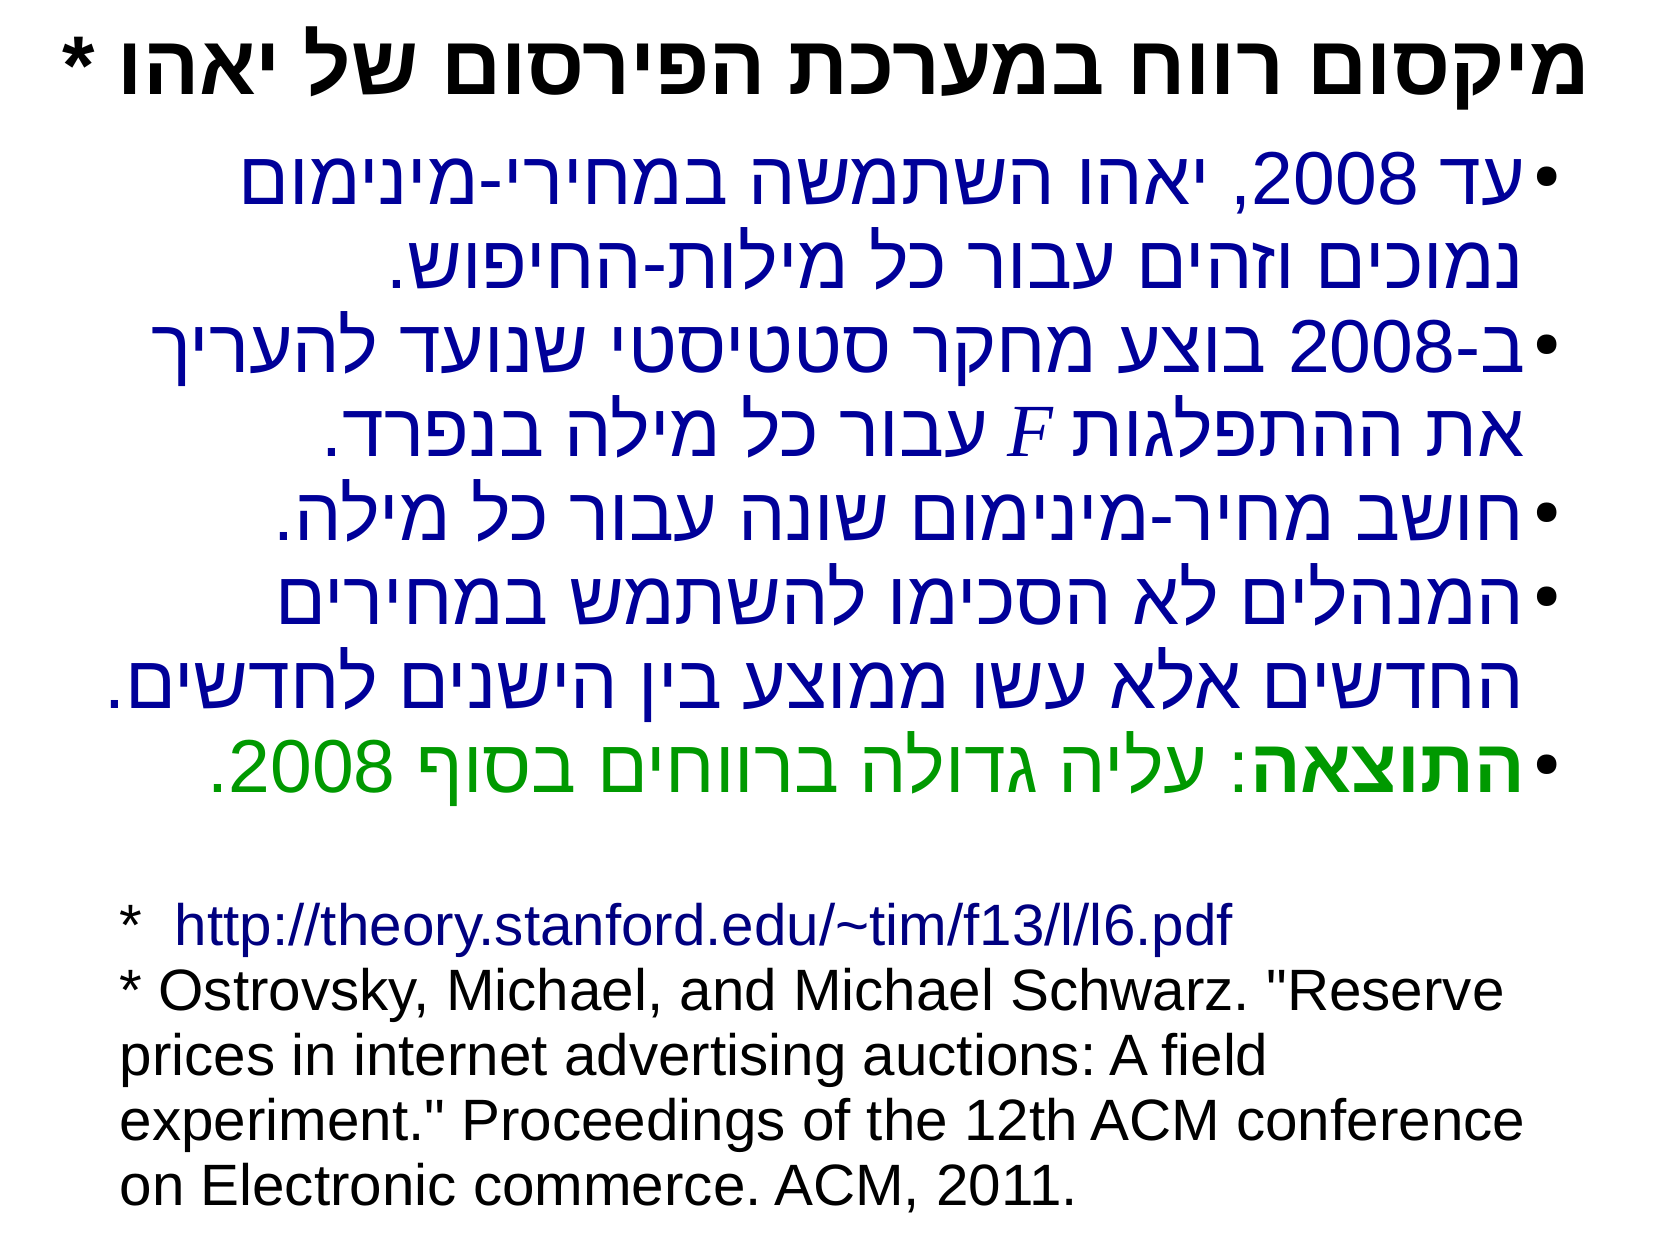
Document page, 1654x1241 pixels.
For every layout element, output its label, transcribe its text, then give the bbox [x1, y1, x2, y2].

title מיקסום רווח במערכת הפירסום של יאהו * [0, 0, 1654, 136]
chart [875, 587, 995, 647]
text_box עד 2008, יאהו השתמשה במחירי-מינימום נמוכים וזהים עבור כל מילות-החיפוש. ב-2008 בוצע מחקר סטטיסטי שנועד להעריך את ההתפלגות F עבור כל מילה בנפרד. חושב מחיר-מינימום שונה עבור כל מילה. המנהלים לא הסכימו להשתמש במחירים החדשים אלא עשו ממוצע בין הישנים לחדשים. התוצאה: עליה גדולה ברווחים בסוף 2008. [45, 128, 1576, 884]
text_box * http://theory.stanford.edu/~tim/f13/l/l6.pdf * Ostrovsky, Michael, and Michael Schwarz. "Reserve prices in internet advertising auctions: A field experiment." Proceedings of the 12th ACM conference on Electronic commerce. ACM, 2011. [105, 885, 1621, 1225]
